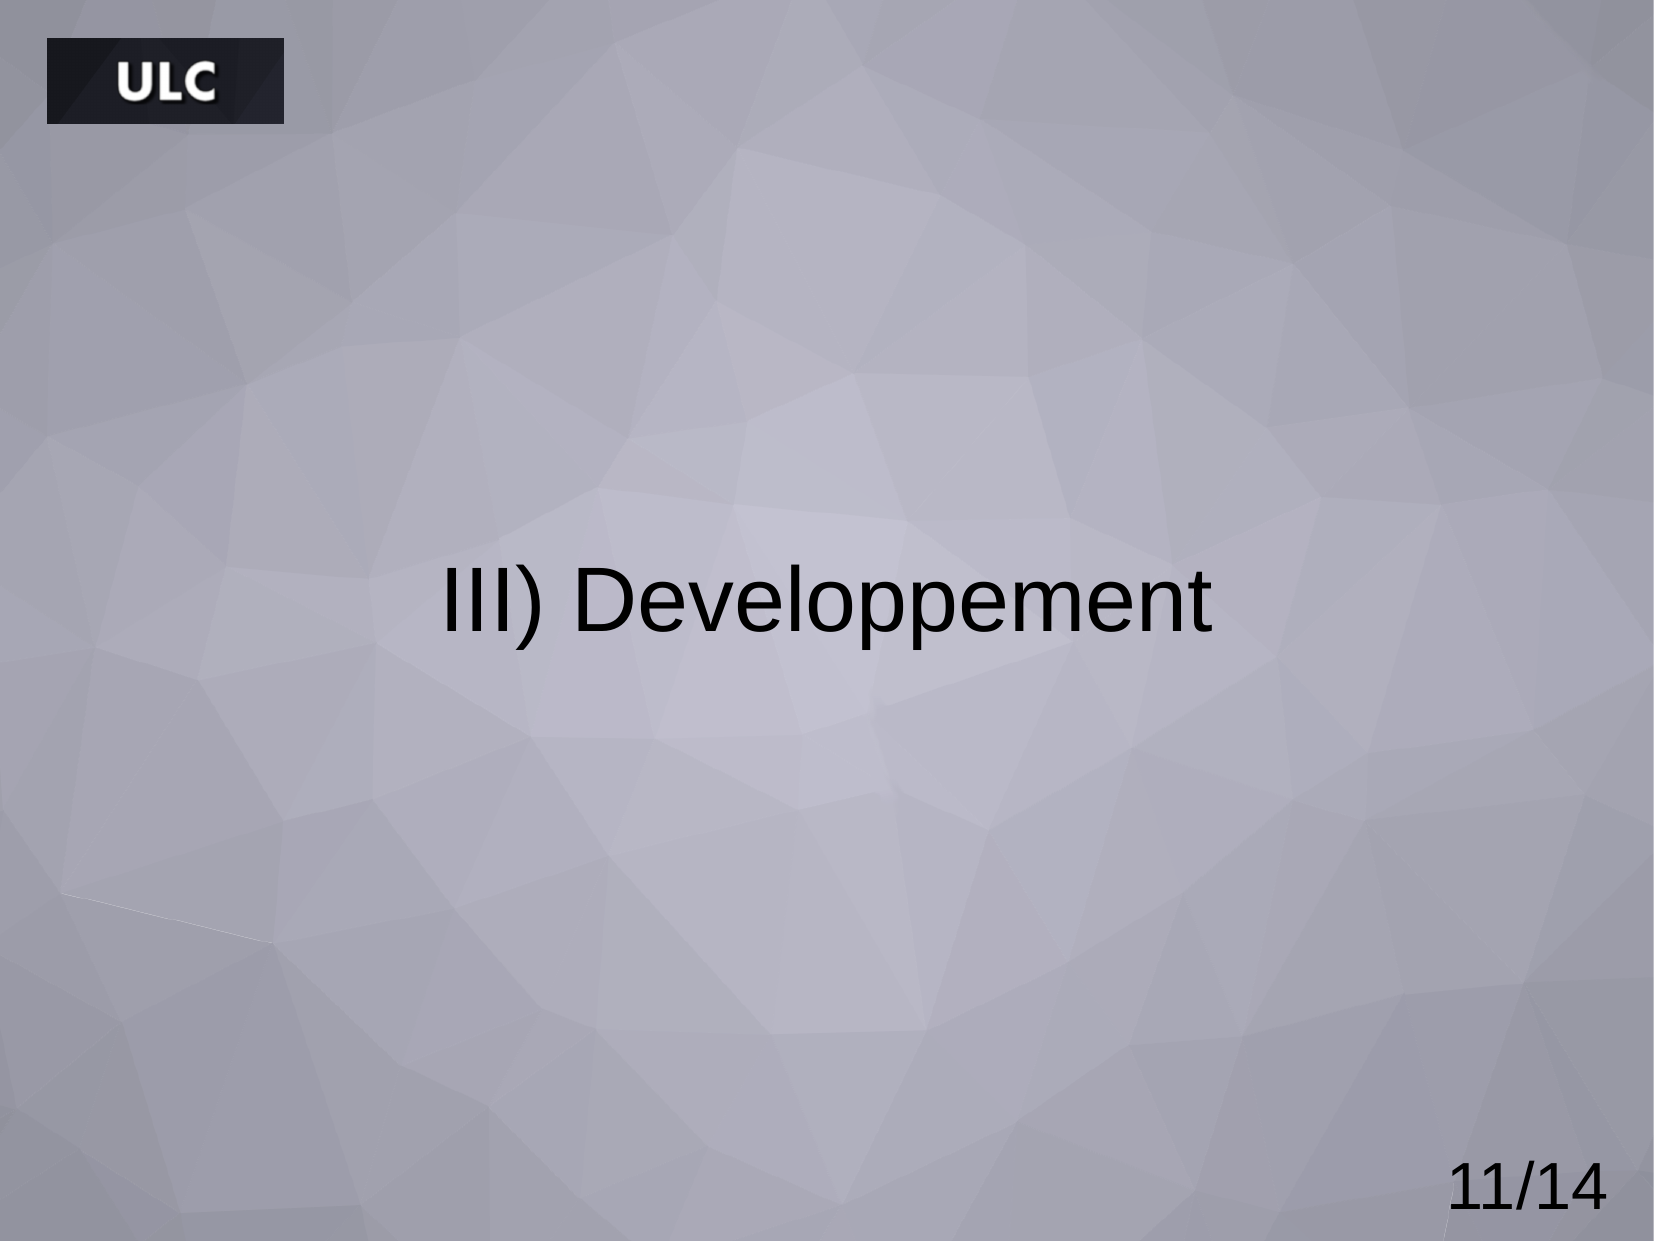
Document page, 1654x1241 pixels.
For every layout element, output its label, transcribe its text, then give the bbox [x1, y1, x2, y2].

picture [0, 0, 1654, 1241]
list 11/14 [1375, 1045, 1654, 1217]
title III) Developpement [82, 496, 1571, 704]
